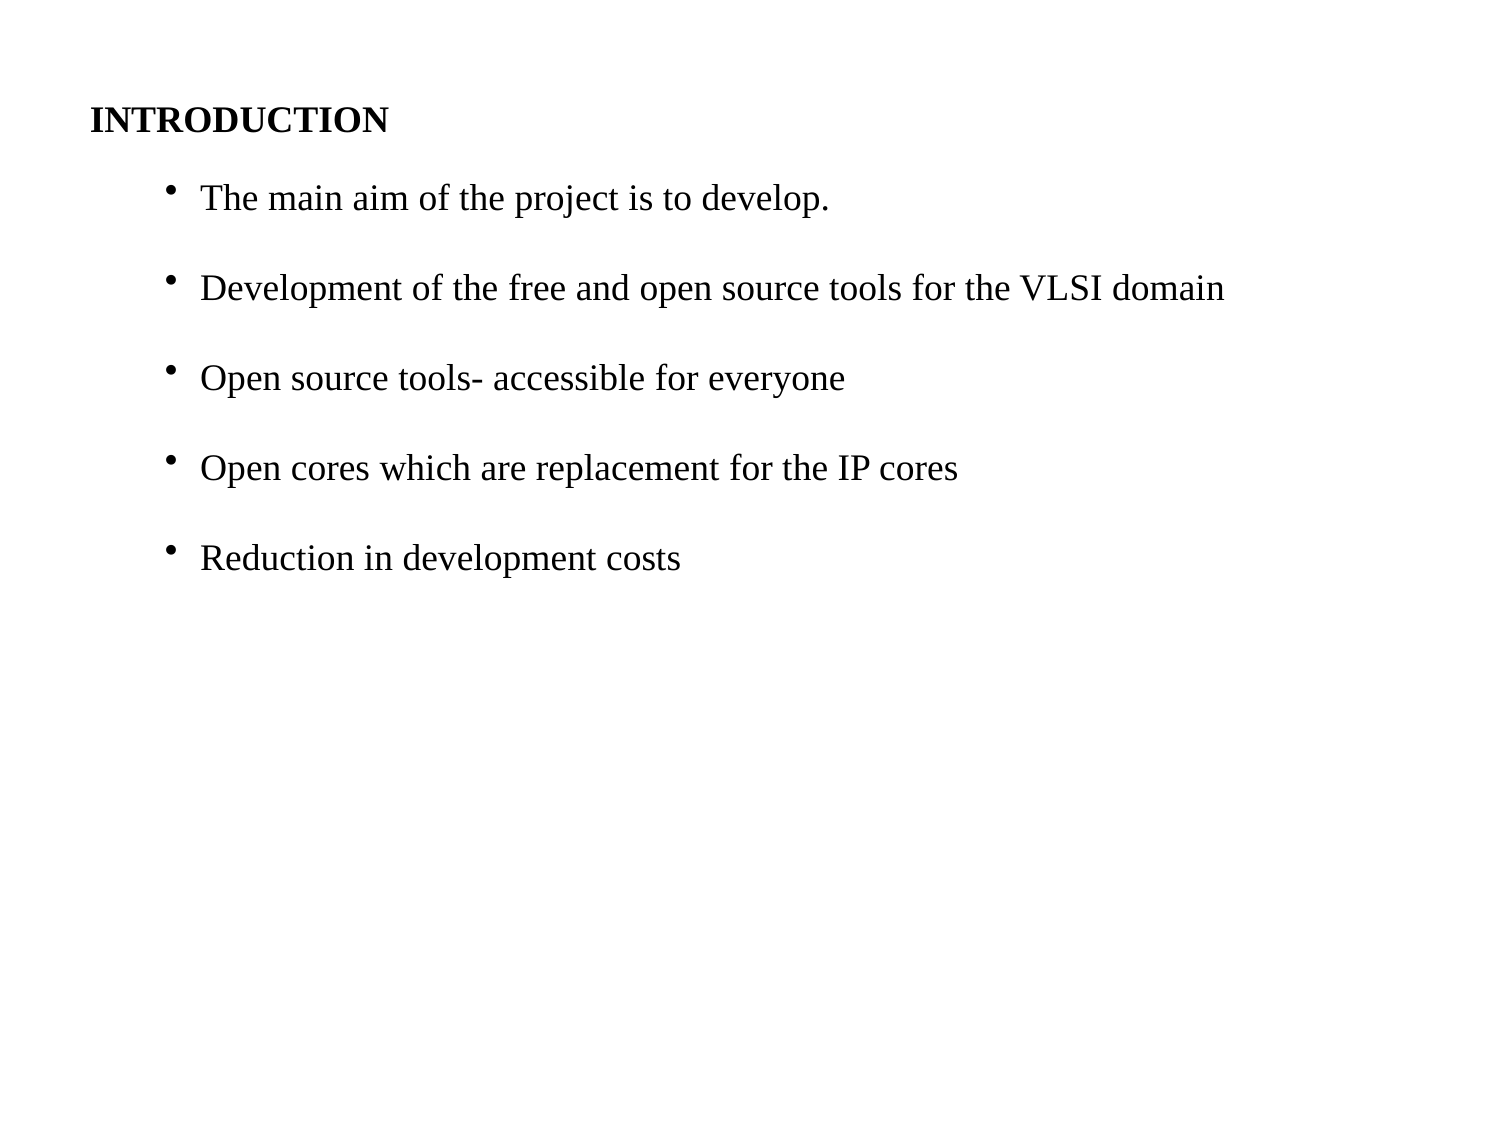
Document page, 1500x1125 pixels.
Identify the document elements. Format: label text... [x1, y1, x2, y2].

text_box The main aim of the project is to develop. Development of the free and open source tools for the VLSI domain Open source tools- accessible for everyone Open cores which are replacement for the IP cores Reduction in development costs [149, 165, 1363, 586]
text_box INTRODUCTION [74, 87, 588, 148]
